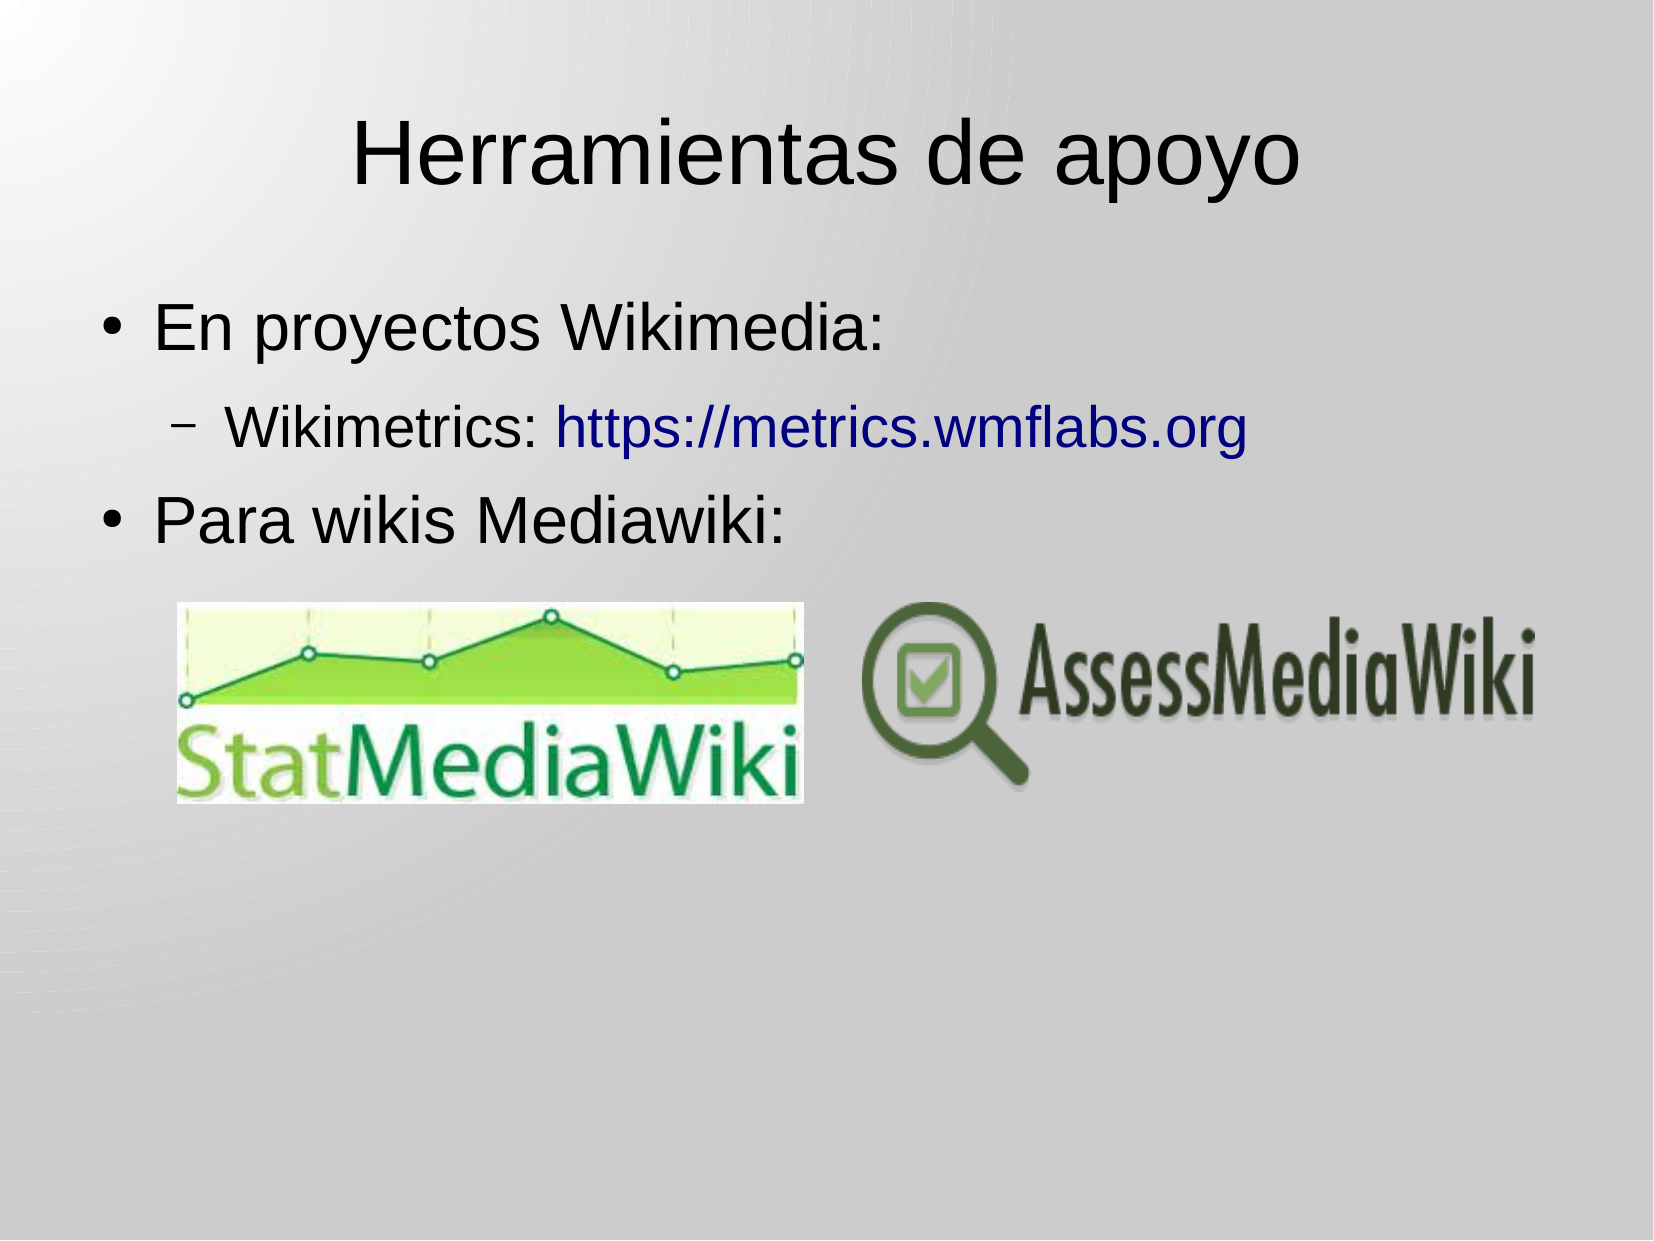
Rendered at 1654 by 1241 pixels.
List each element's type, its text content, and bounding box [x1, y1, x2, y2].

picture [177, 602, 804, 804]
title Herramientas de apoyo [82, 49, 1571, 257]
list En proyectos Wikimedia: Wikimetrics: https://metrics.wmflabs.org Para wikis Mediawiki: [82, 290, 1538, 1109]
picture [862, 602, 1535, 792]
